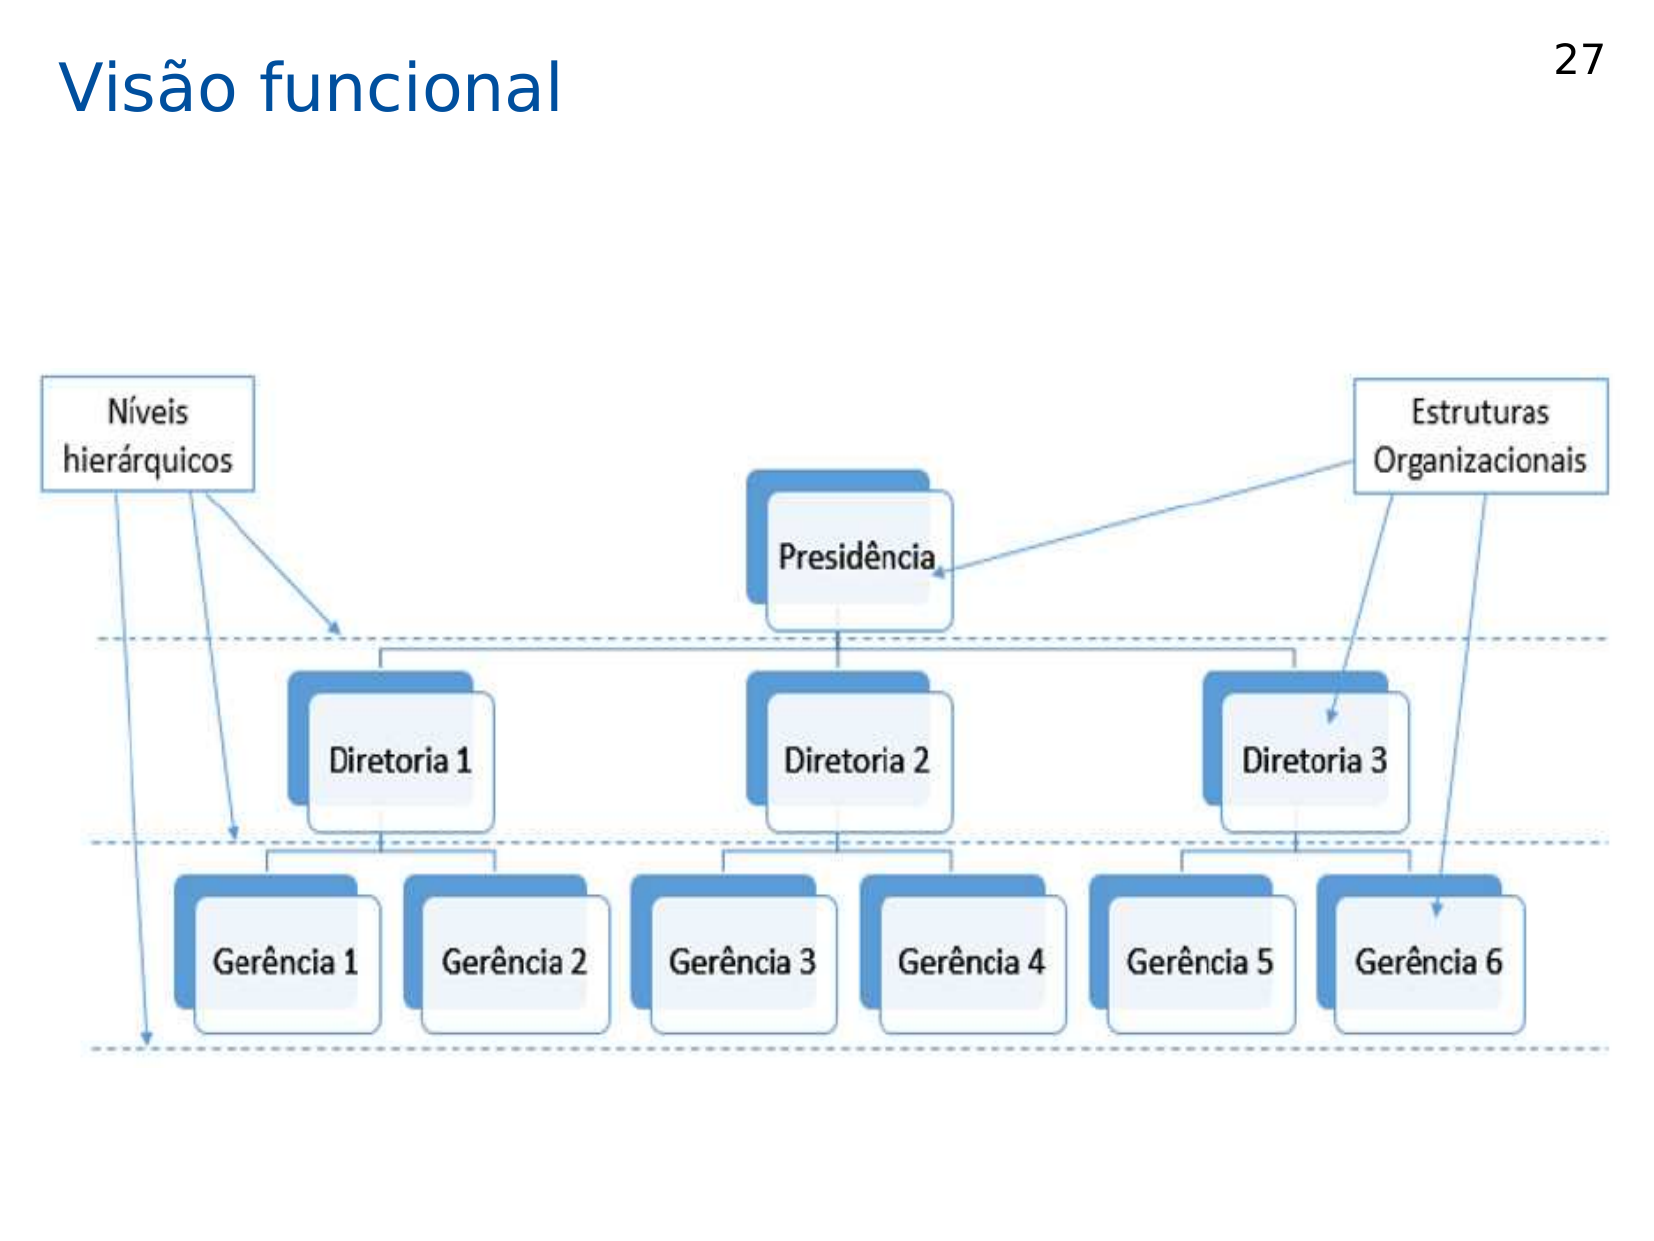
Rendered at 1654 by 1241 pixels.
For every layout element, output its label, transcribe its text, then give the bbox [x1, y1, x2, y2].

title Visão funcional [59, 29, 1506, 148]
picture [35, 368, 1620, 1068]
